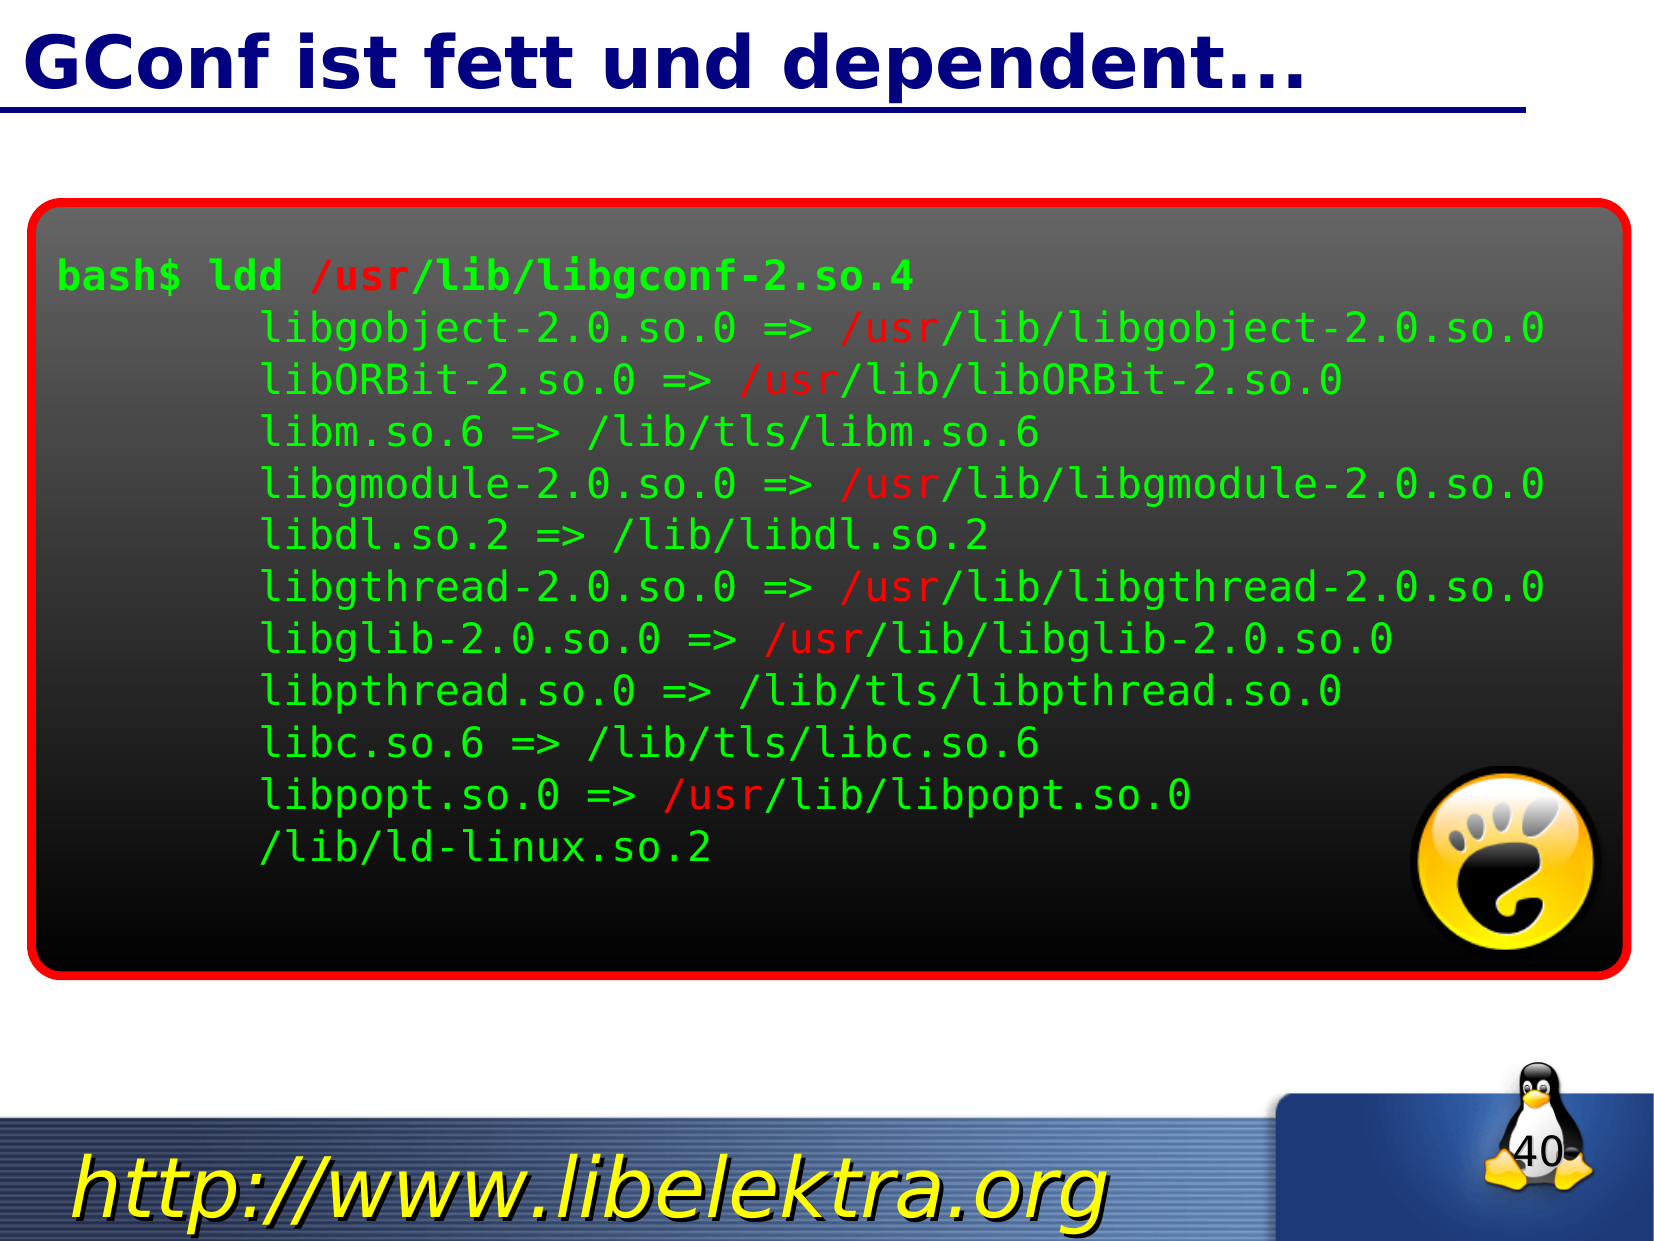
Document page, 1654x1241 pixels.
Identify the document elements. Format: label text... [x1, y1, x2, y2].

text_box [31, 202, 1627, 976]
text_box bash$ ldd /usr/lib/libgconf-2.so.4 libgobject-2.0.so.0 => /usr/lib/libgobject-2.0.so.0 libORBit-2.so.0 => /usr/lib/libORBit-2.so.0 libm.so.6 => /lib/tls/libm.so.6 libgmodule-2.0.so.0 => /usr/lib/libgmodule-2.0.so.0 libdl.so.2 => /lib/libdl.so.2 libgthread-2.0.so.0 => /usr/lib/libgthread-2.0.so.0 libglib-2.0.so.0 => /usr/lib/libglib-2.0.so.0 libpthread.so.0 => /lib/tls/libpthread.so.0 libc.so.6 => /lib/tls/libc.so.6 libpopt.so.0 => /usr/lib/libpopt.so.0 /lib/ld-linux.so.2 [56, 236, 1597, 936]
picture [0, 1061, 1654, 1241]
text_box 50 [1312, 1122, 1566, 1178]
picture [1410, 766, 1607, 961]
text_box GConf ist fett und dependent... [22, 14, 1611, 111]
